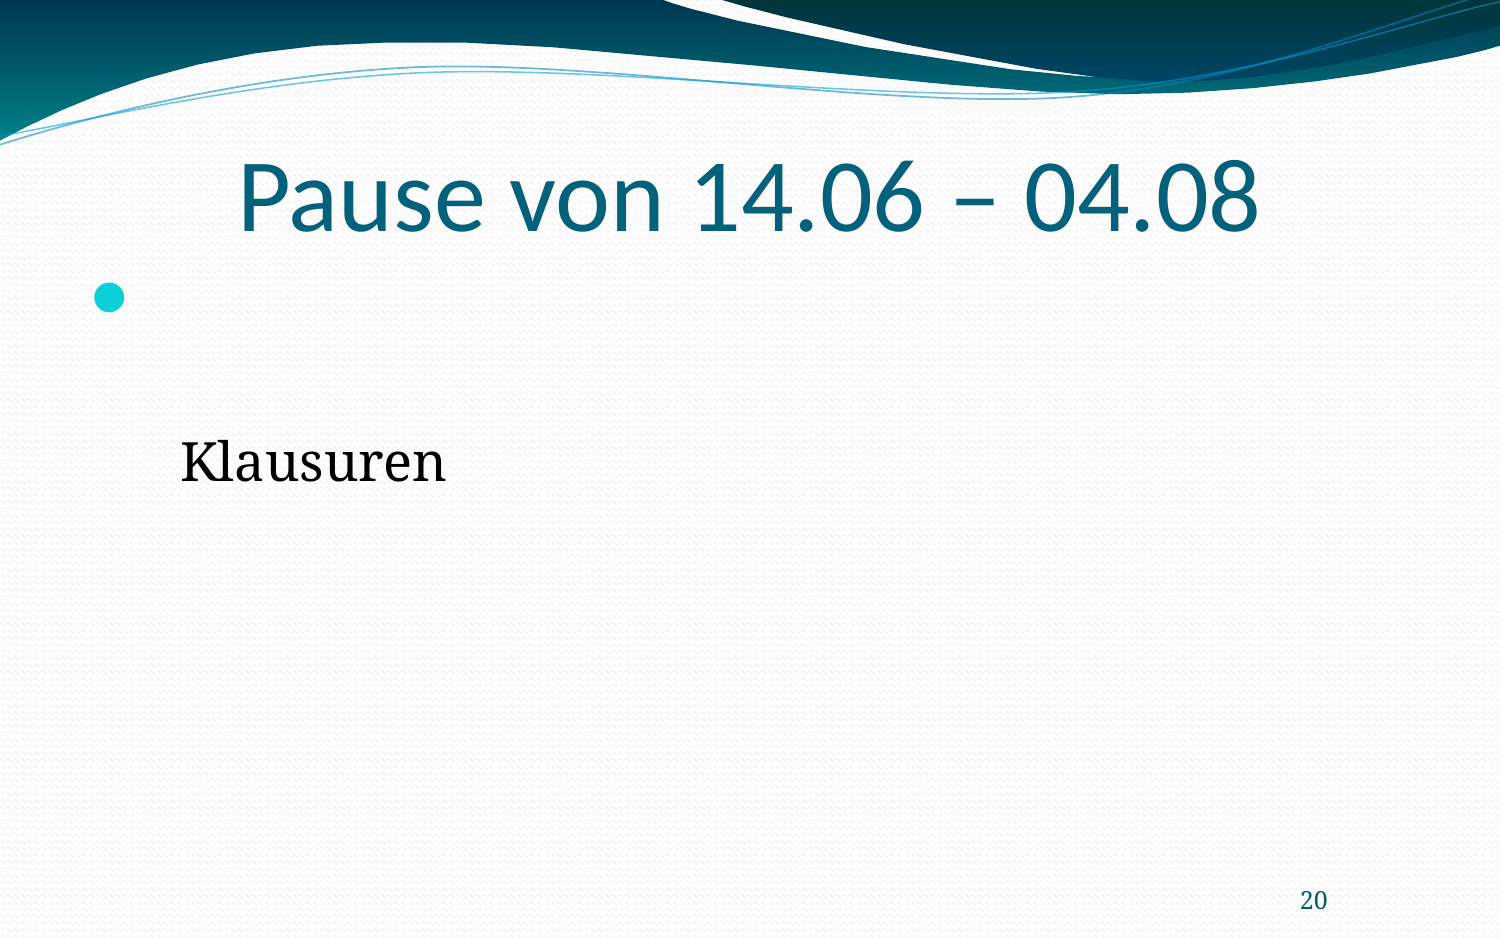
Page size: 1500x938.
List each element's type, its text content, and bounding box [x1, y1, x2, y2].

text_box 20 [1299, 868, 1426, 919]
list Klausuren [75, 264, 1426, 865]
title Pause von 14.06 – 04.08 [75, 96, 1426, 253]
